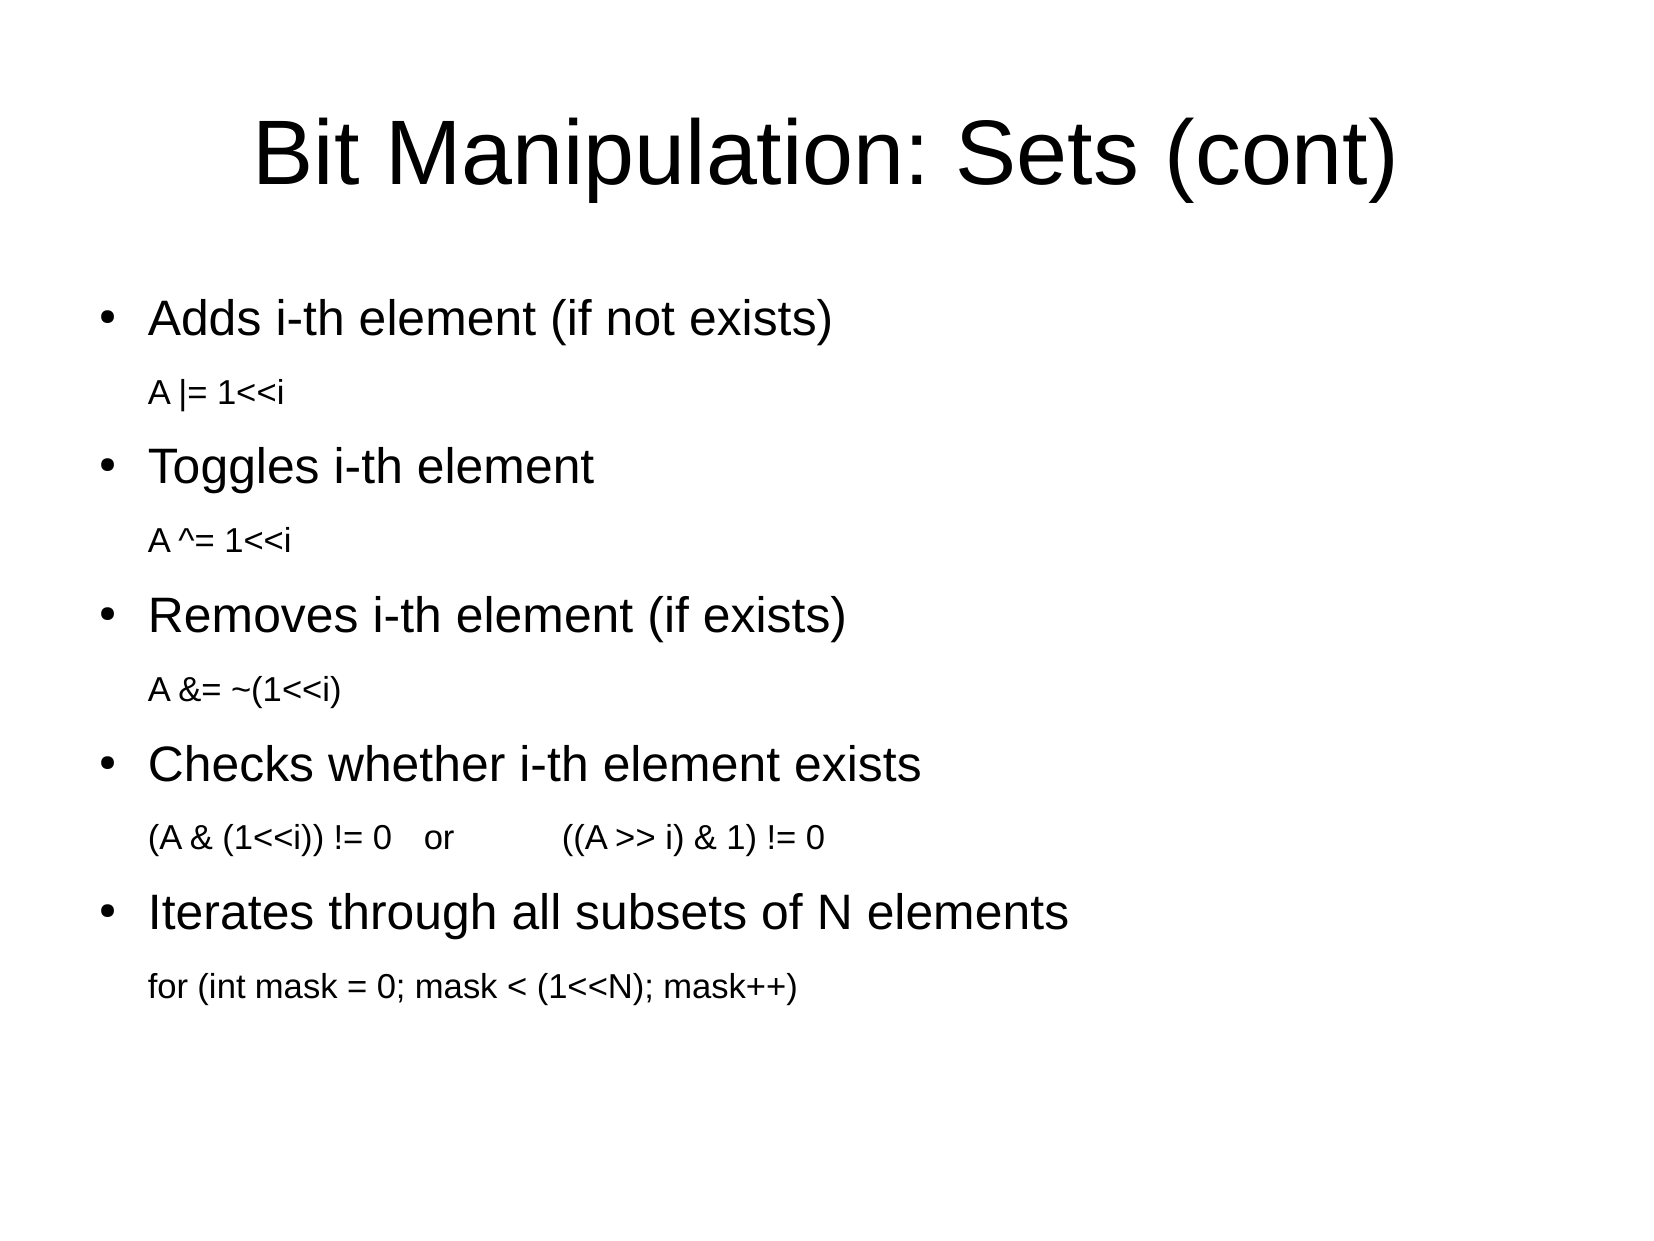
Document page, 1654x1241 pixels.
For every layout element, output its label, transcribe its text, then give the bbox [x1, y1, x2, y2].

title Bit Manipulation: Sets (cont) [82, 49, 1571, 257]
list Adds i-th element (if not exists) A |= 1<<i Toggles i-th element A ^= 1<<i Removes i-th element (if exists) A &= ~(1<<i) Checks whether i-th element exists (A & (1<<i)) != 0 or ((A >> i) & 1) != 0 Iterates through all subsets of N elements for (int mask = 0; mask < (1<<N); mask++) [82, 290, 1571, 1010]
